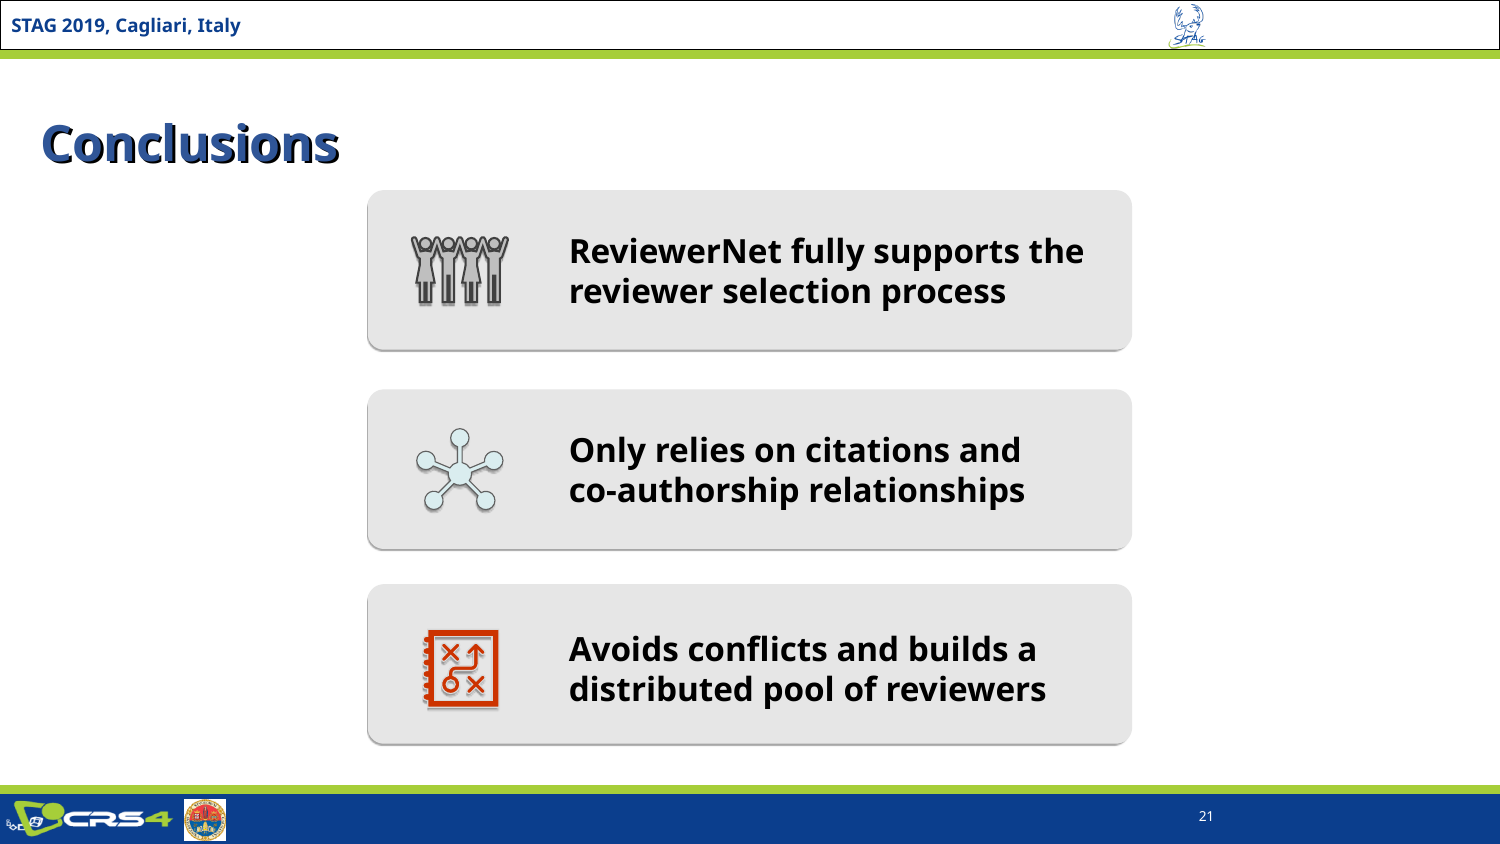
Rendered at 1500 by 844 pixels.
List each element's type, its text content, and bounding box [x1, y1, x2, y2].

text_box [367, 584, 1127, 744]
text_box Only relies on citations and co-authorship relationships [551, 389, 1133, 549]
text_box [367, 190, 551, 350]
text_box Avoids conflicts and builds a distributed pool of reviewers [551, 588, 1133, 748]
text_box ReviewerNet fully supports the reviewer selection process [551, 190, 1133, 350]
title Conclusions [28, 36, 568, 155]
text_box [1187, 802, 1500, 831]
text_box [367, 389, 551, 549]
